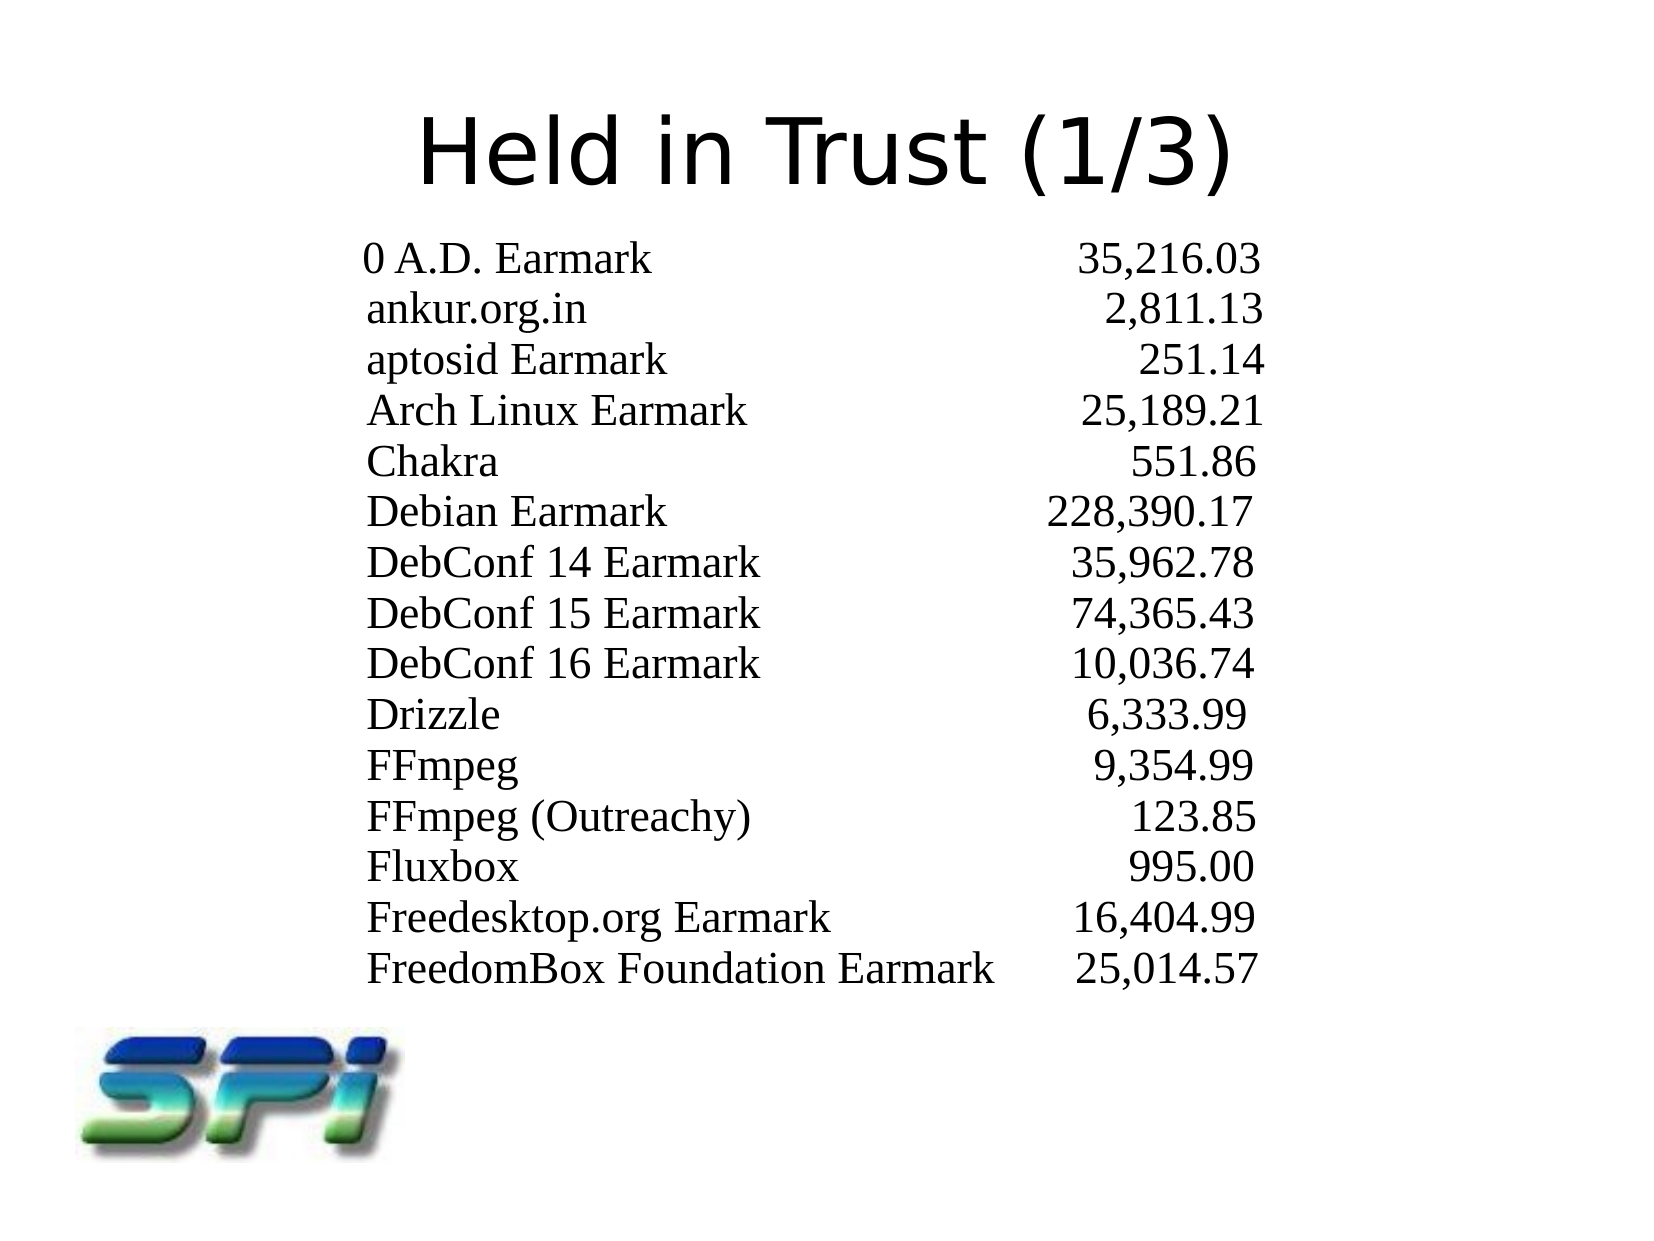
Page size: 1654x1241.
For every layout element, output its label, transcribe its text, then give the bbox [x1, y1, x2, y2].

picture [75, 1027, 405, 1163]
text_box 0 A.D. Earmark 35,216.03 ankur.org.in 2,811.13 aptosid Earmark 251.14 Arch Linux Earmark 25,189.21 Chakra 551.86 Debian Earmark 228,390.17 DebConf 14 Earmark 35,962.78 DebConf 15 Earmark 74,365.43 DebConf 16 Earmark 10,036.74 Drizzle 6,333.99 FFmpeg 9,354.99 FFmpeg (Outreachy) 123.85 Fluxbox 995.00 Freedesktop.org Earmark 16,404.99 FreedomBox Foundation Earmark 25,014.57 [225, 225, 1613, 1126]
title Held in Trust (1/3) [82, 49, 1571, 257]
